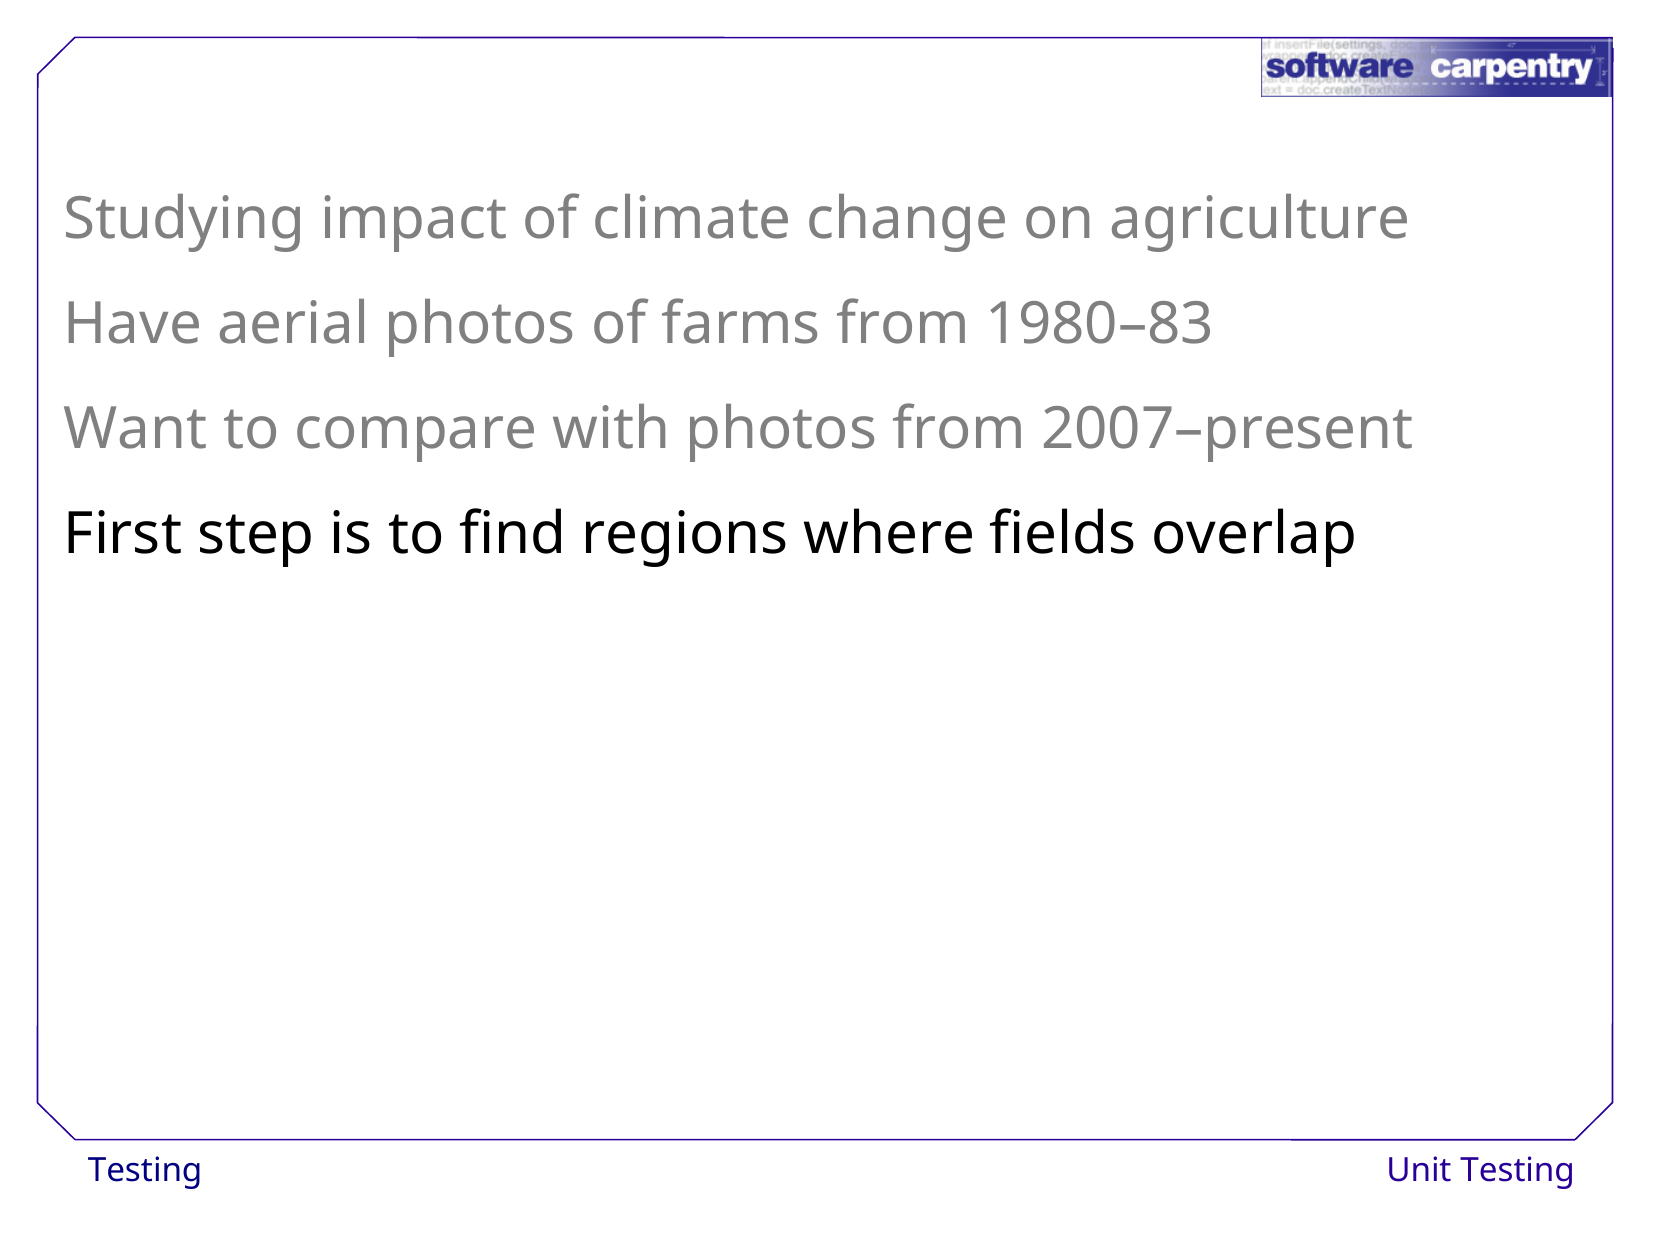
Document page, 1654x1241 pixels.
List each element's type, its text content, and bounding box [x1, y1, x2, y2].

picture [1261, 39, 1613, 97]
text_box Studying impact of climate change on agriculture Have aerial photos of farms from 1980–83 Want to compare with photos from 2007–present First step is to find regions where fields overlap [49, 137, 1579, 574]
